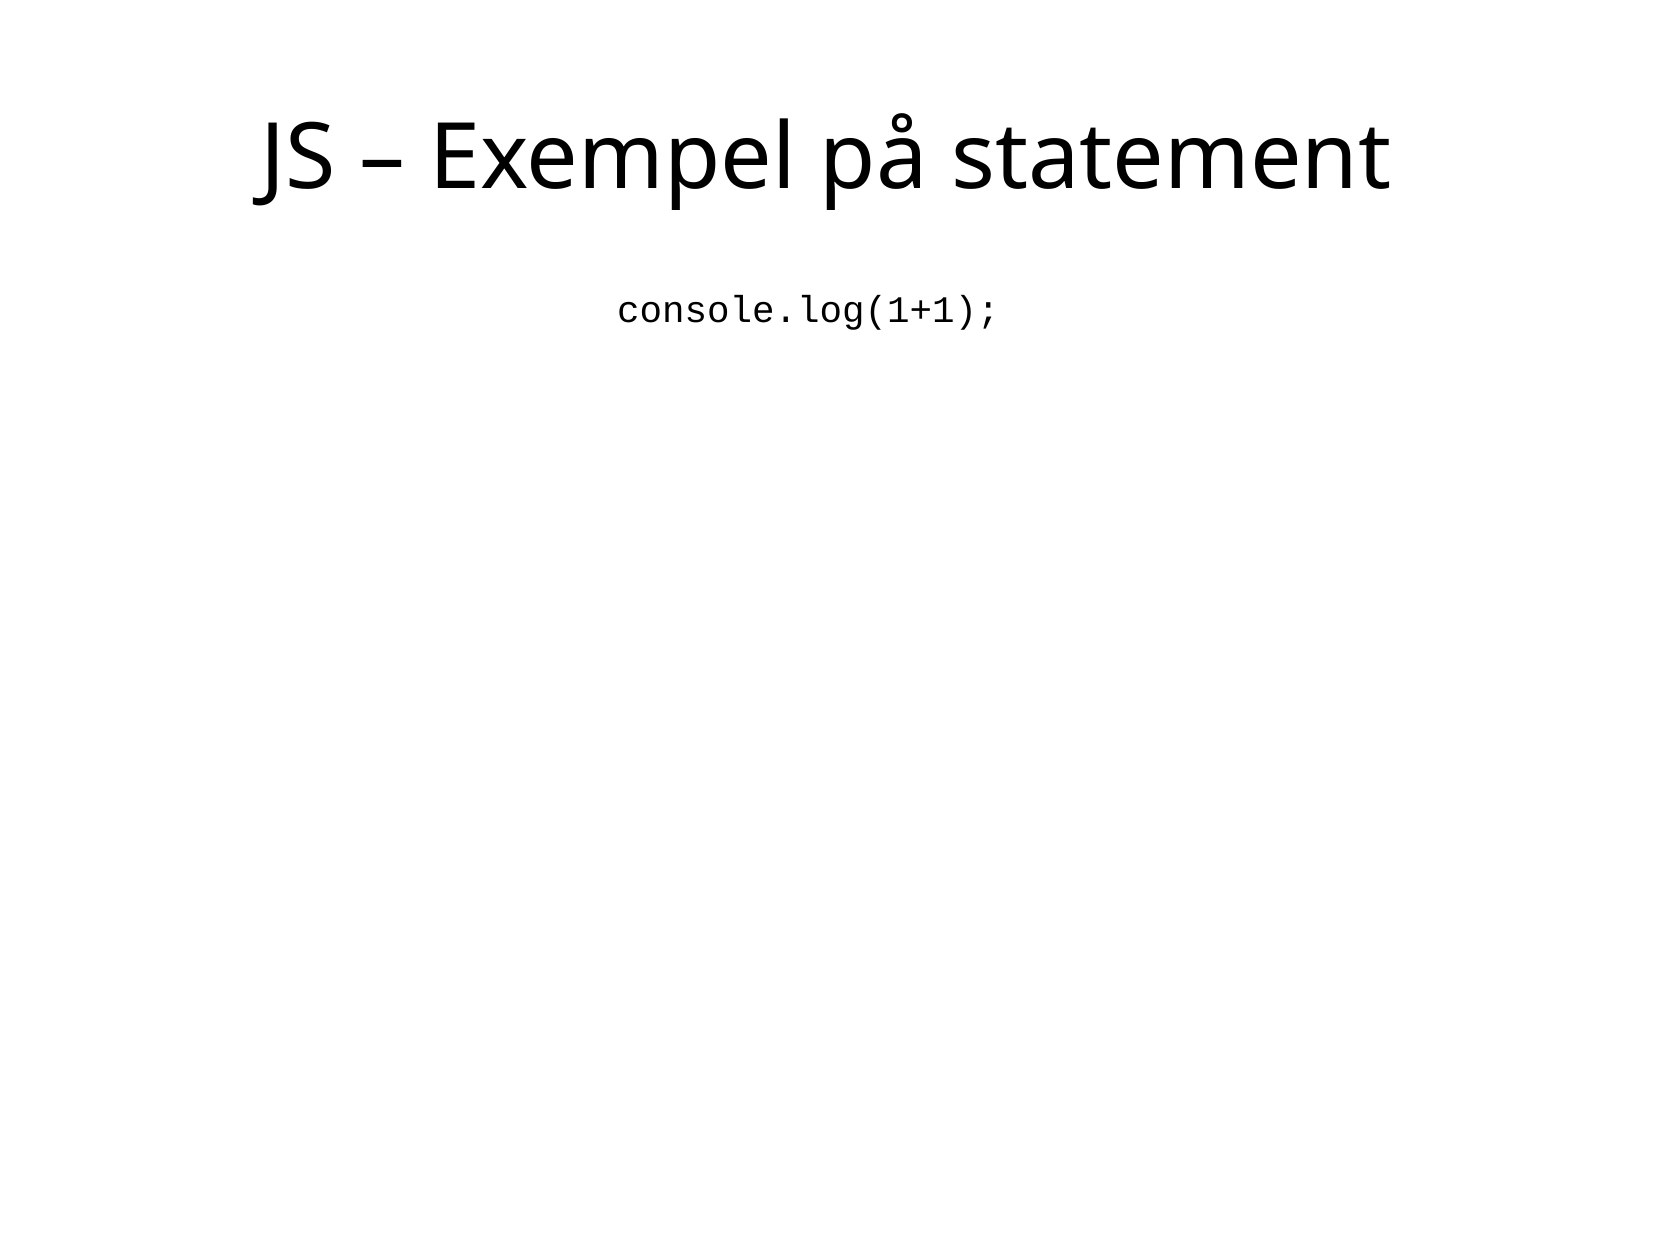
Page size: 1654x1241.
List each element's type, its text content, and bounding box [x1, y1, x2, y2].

title JS – Exempel på statement [82, 49, 1571, 257]
text_box console.log(1+1); [602, 283, 1015, 342]
